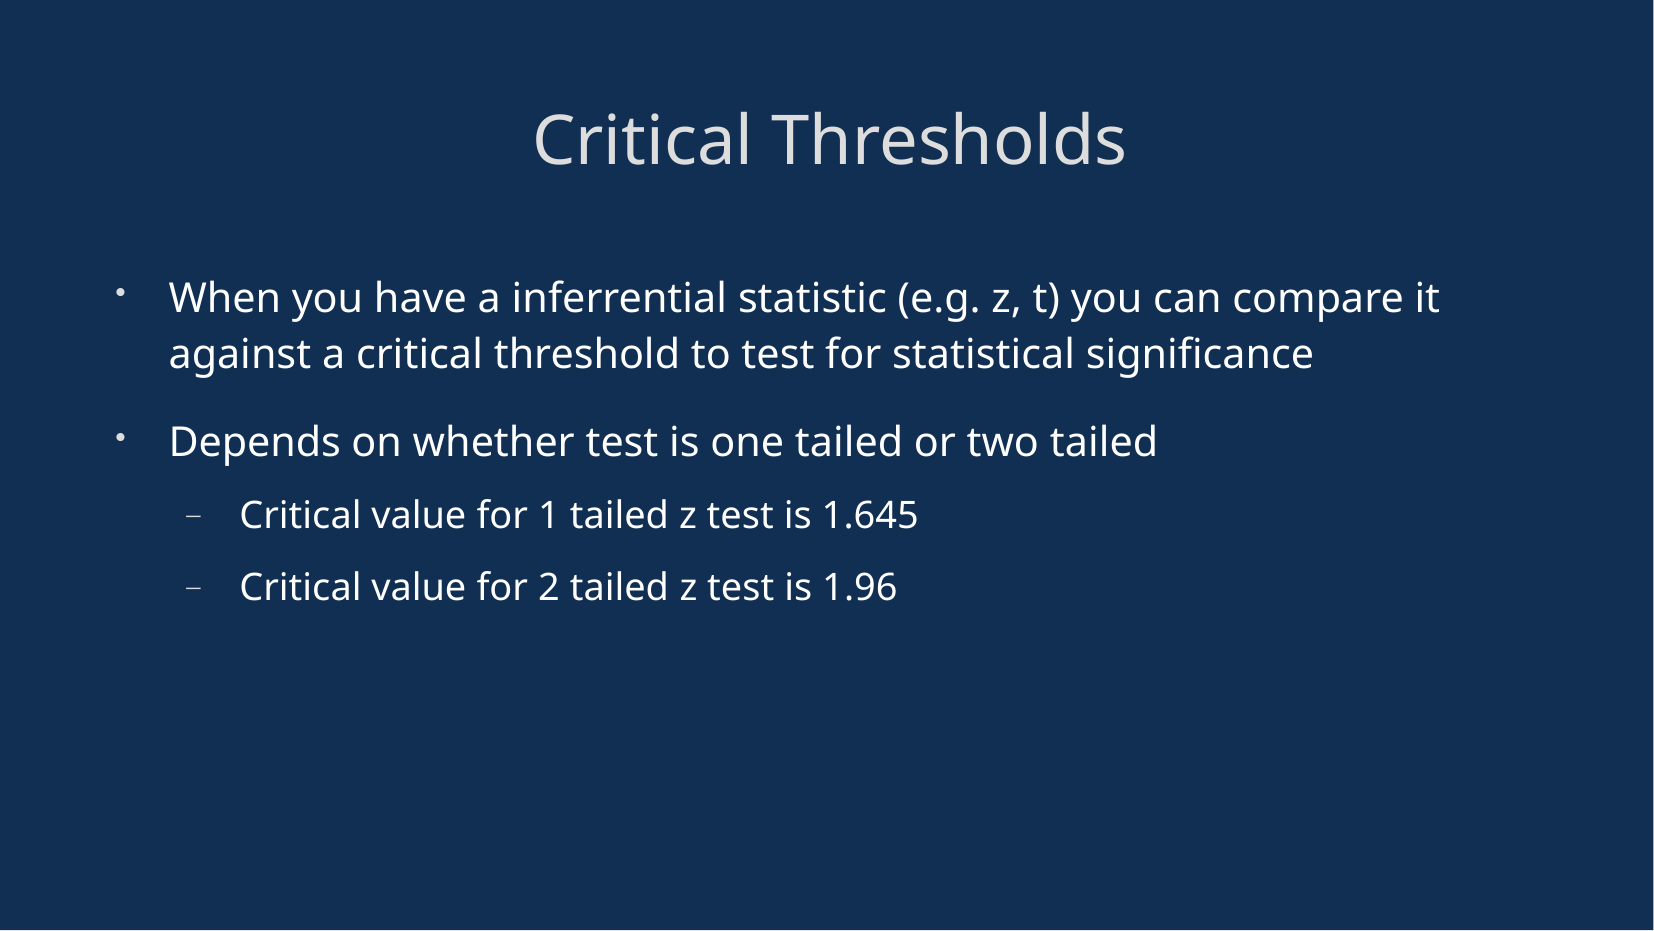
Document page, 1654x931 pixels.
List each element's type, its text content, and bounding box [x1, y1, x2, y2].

title Critical Thresholds [97, 56, 1563, 220]
list When you have a inferrential statistic (e.g. z, t) you can compare it against a critical threshold to test for statistical significance Depends on whether test is one tailed or two tailed Critical value for 1 tailed z test is 1.645 Critical value for 2 tailed z test is 1.96 [97, 268, 1563, 806]
